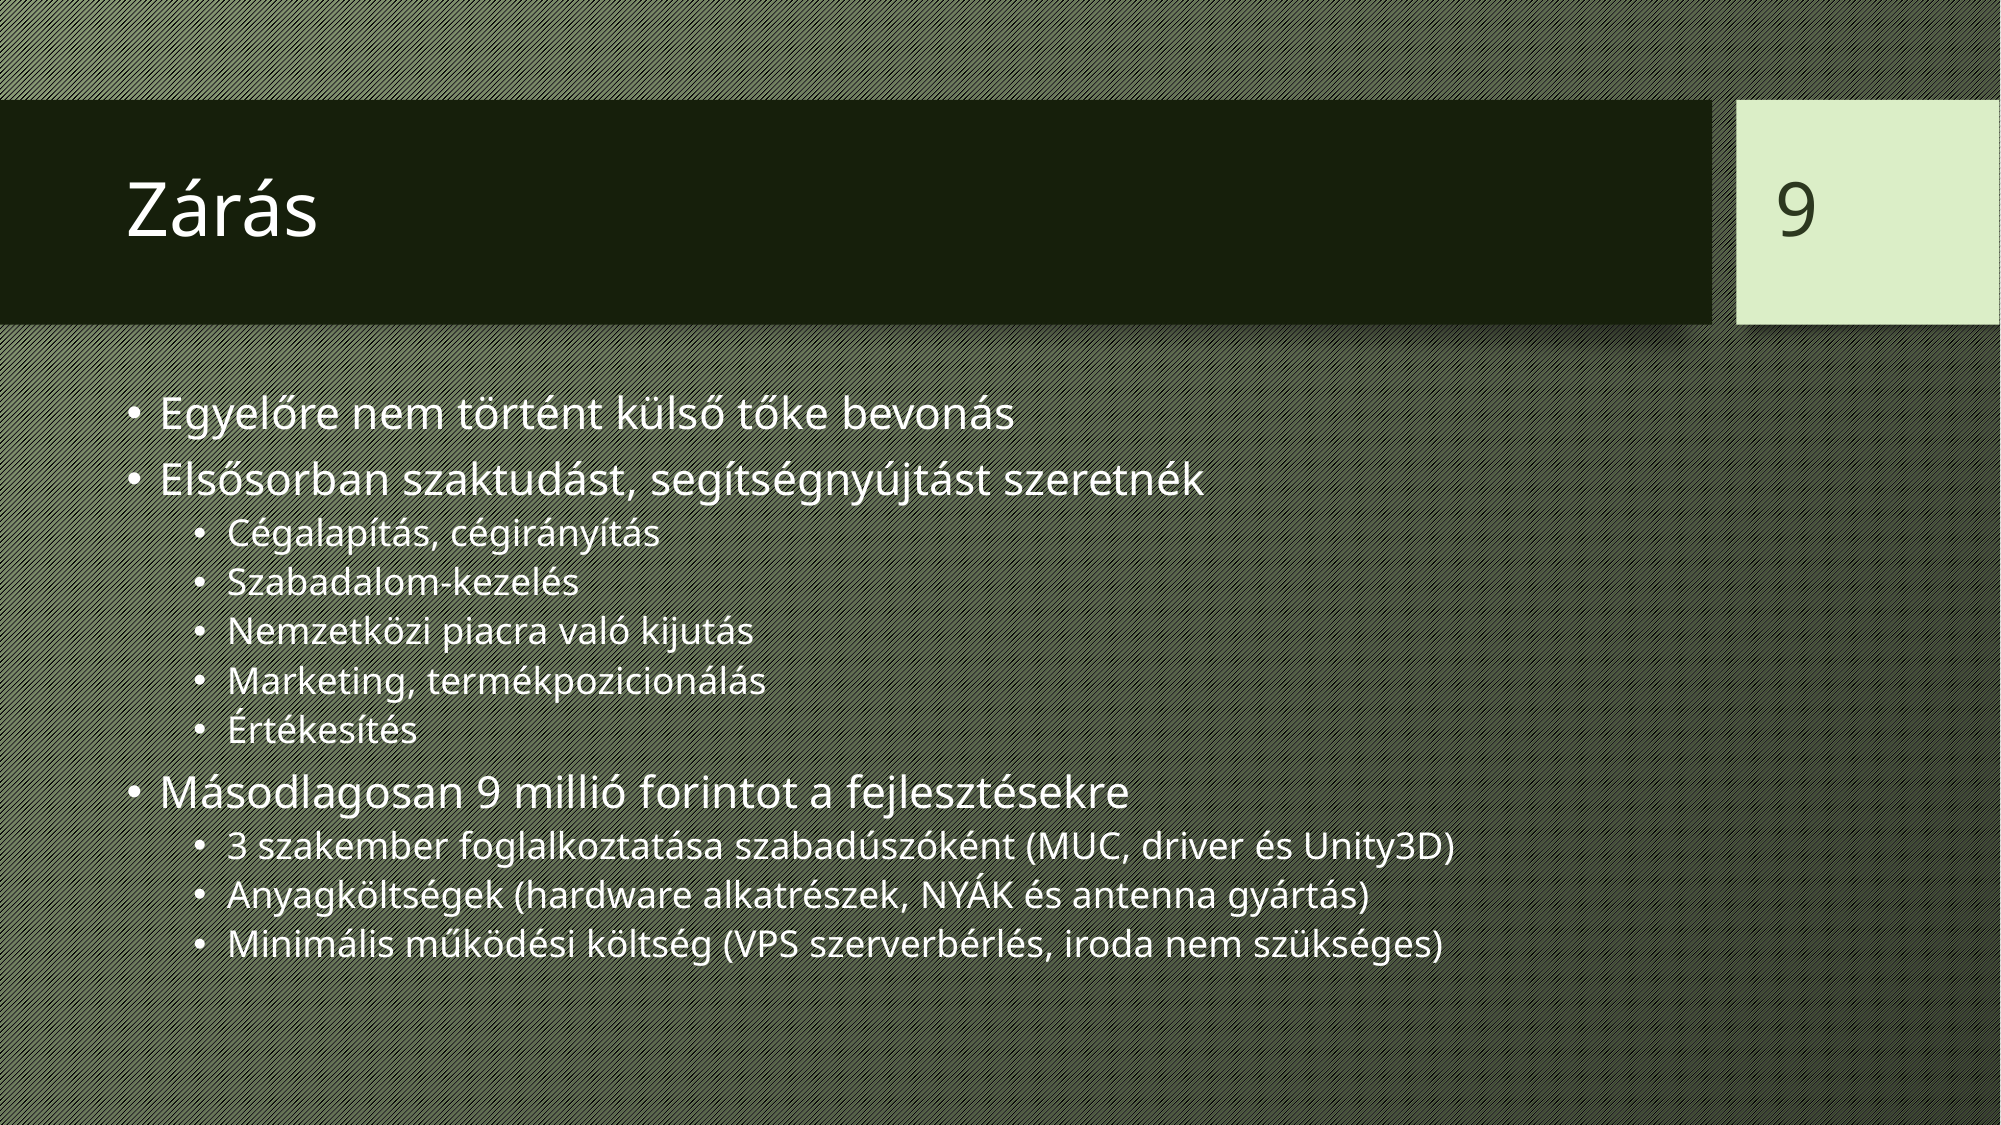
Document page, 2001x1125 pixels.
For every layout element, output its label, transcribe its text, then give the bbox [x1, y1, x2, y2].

list Egyelőre nem történt külső tőke bevonás Elsősorban szaktudást, segítségnyújtást szeretnék Cégalapítás, cégirányítás Szabadalom-kezelés Nemzetközi piacra való kijutás Marketing, termékpozicionálás Értékesítés Másodlagosan 9 millió forintot a fejlesztésekre 3 szakember foglalkoztatása szabadúszóként (MUC, driver és Unity3D) Anyagköltségek (hardware alkatrészek, NYÁK és antenna gyártás) Minimális működési költség (VPS szerverbérlés, iroda nem szükséges) [111, 383, 1689, 974]
title Zárás [111, 123, 1689, 301]
text_box <number> [1760, 123, 1950, 303]
picture [0, 0, 2001, 1125]
